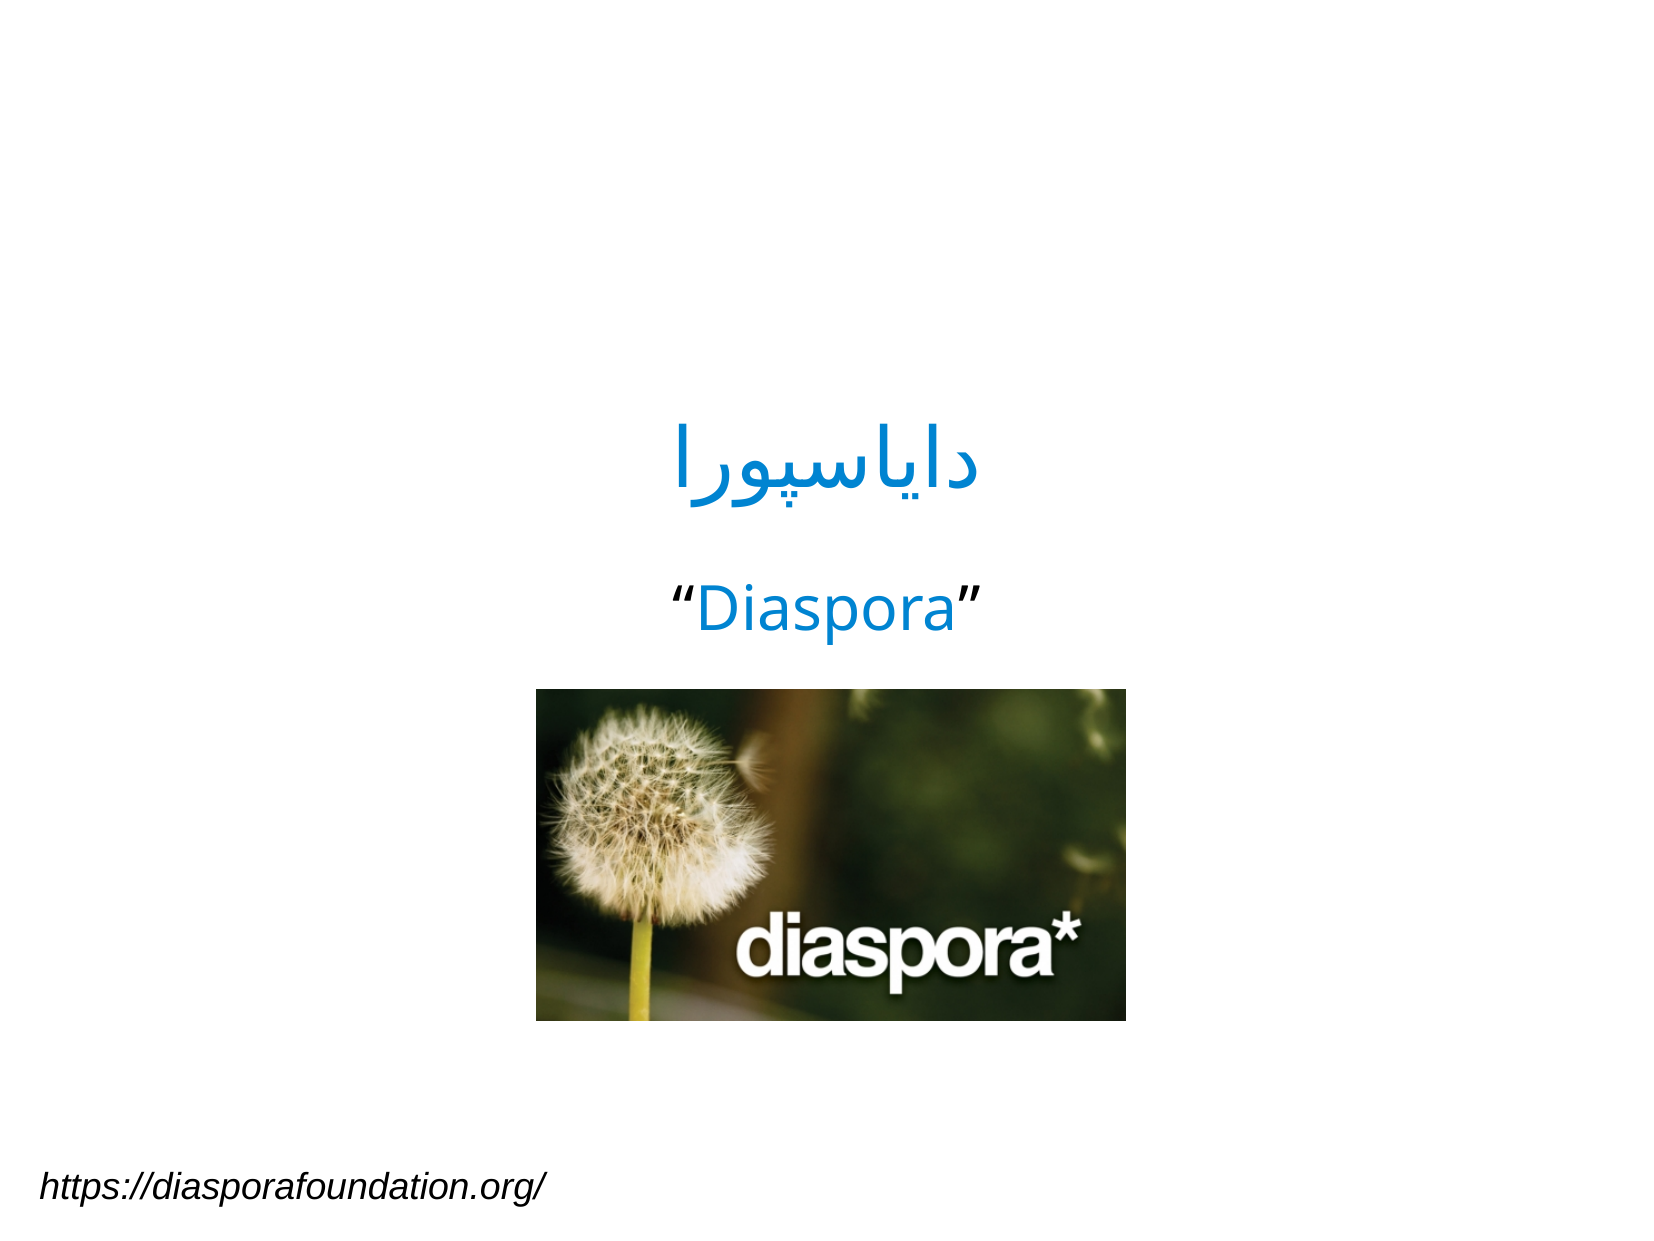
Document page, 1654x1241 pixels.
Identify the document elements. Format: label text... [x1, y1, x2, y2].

picture [536, 689, 1126, 1021]
text_box https://diasporafoundation.org/ [24, 1158, 726, 1216]
subtitle دایاسپورا “Diaspora” [82, 49, 1571, 1010]
